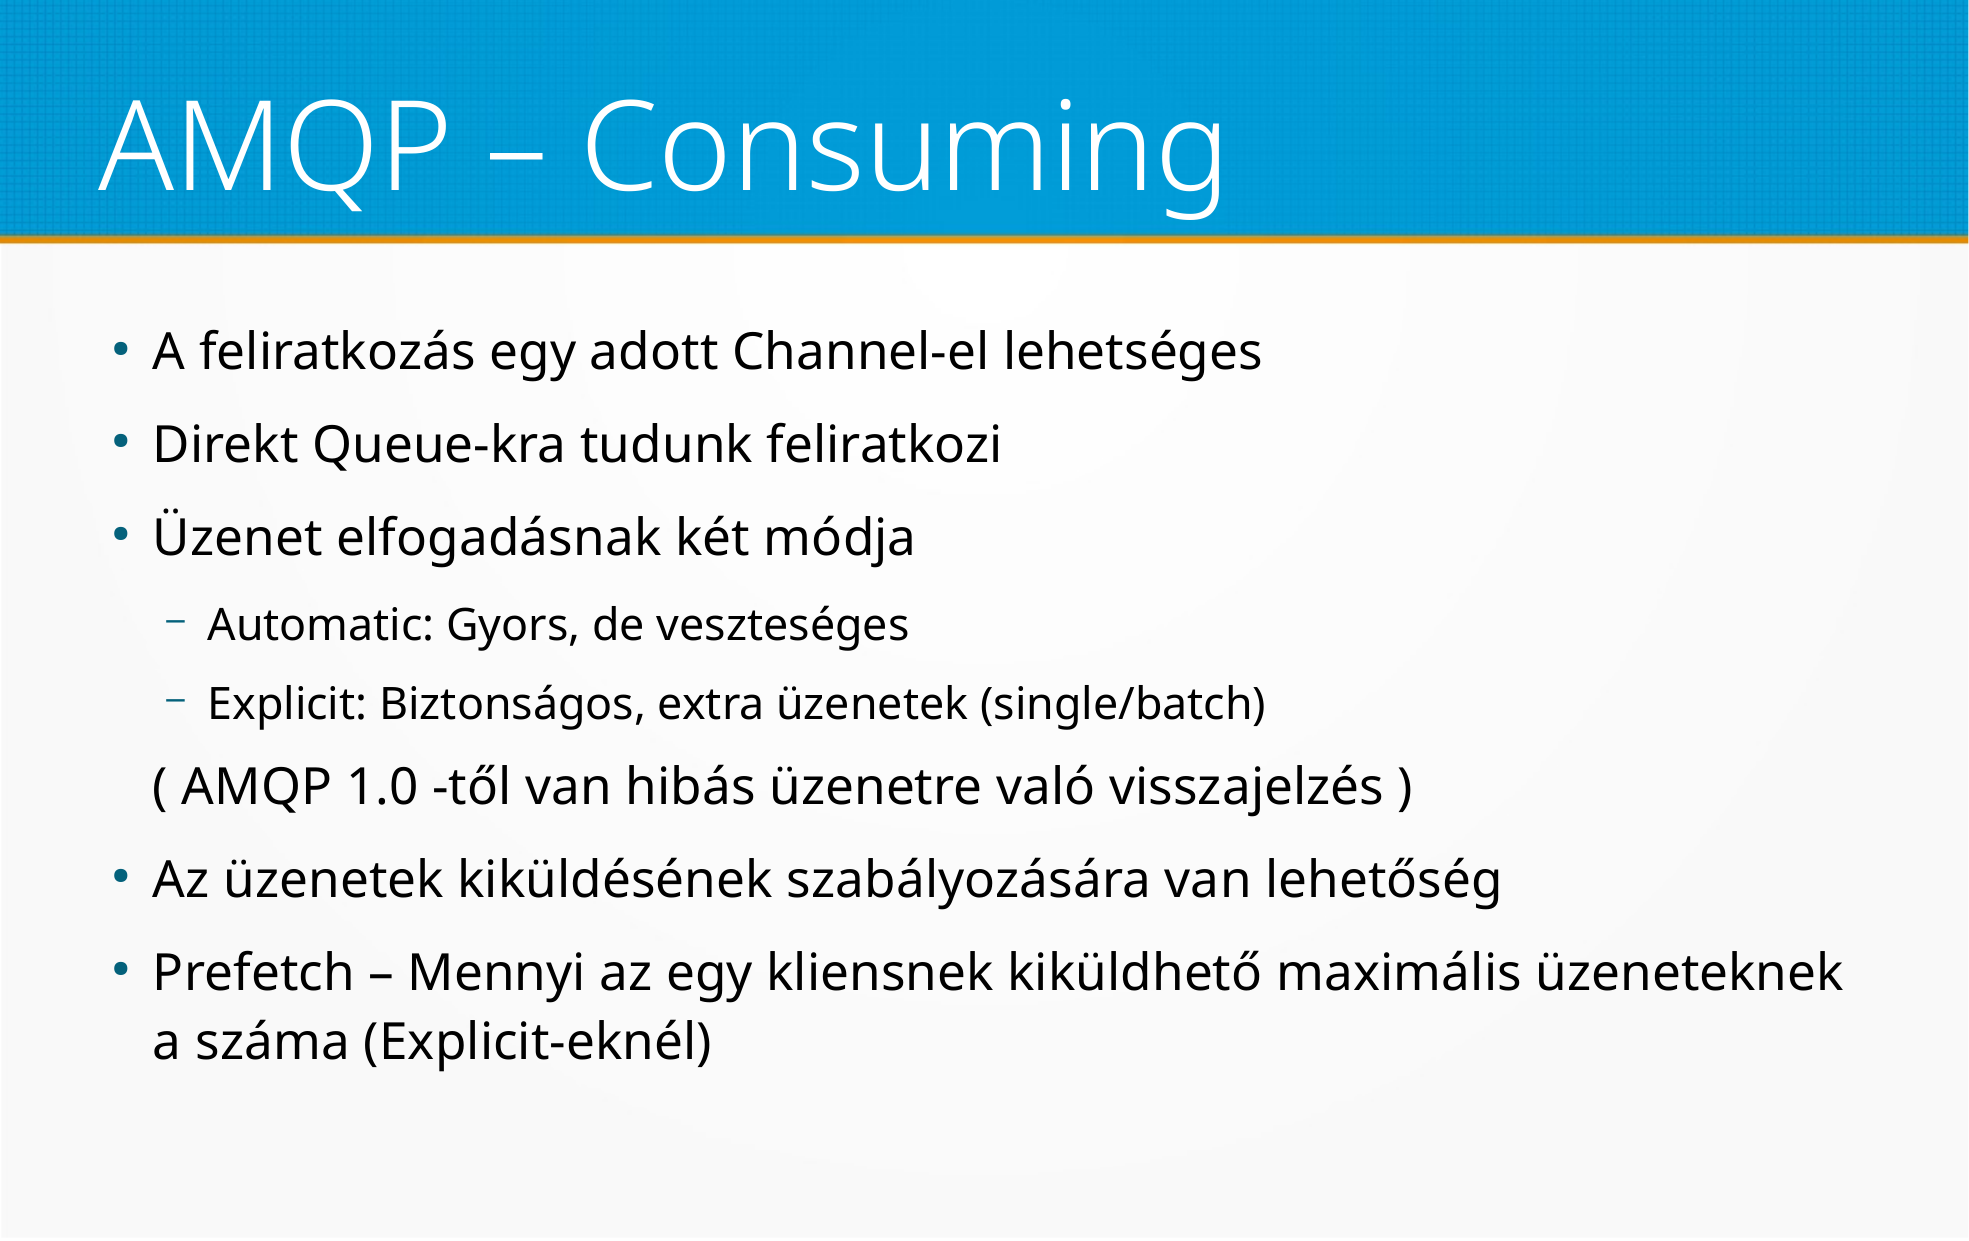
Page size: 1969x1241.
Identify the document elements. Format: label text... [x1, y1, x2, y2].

title AMQP – Consuming [98, 19, 1870, 227]
list A feliratkozás egy adott Channel-el lehetséges Direkt Queue-kra tudunk feliratkozi Üzenet elfogadásnak két módja Automatic: Gyors, de veszteséges Explicit: Biztonságos, extra üzenetek (single/batch) ( AMQP 1.0 -től van hibás üzenetre való visszajelzés ) Az üzenetek kiküldésének szabályozására van lehetőség Prefetch – Mennyi az egy kliensnek kiküldhető maximális üzeneteknek a száma (Explicit-eknél) [98, 315, 1861, 1081]
picture [0, 233, 1969, 1241]
